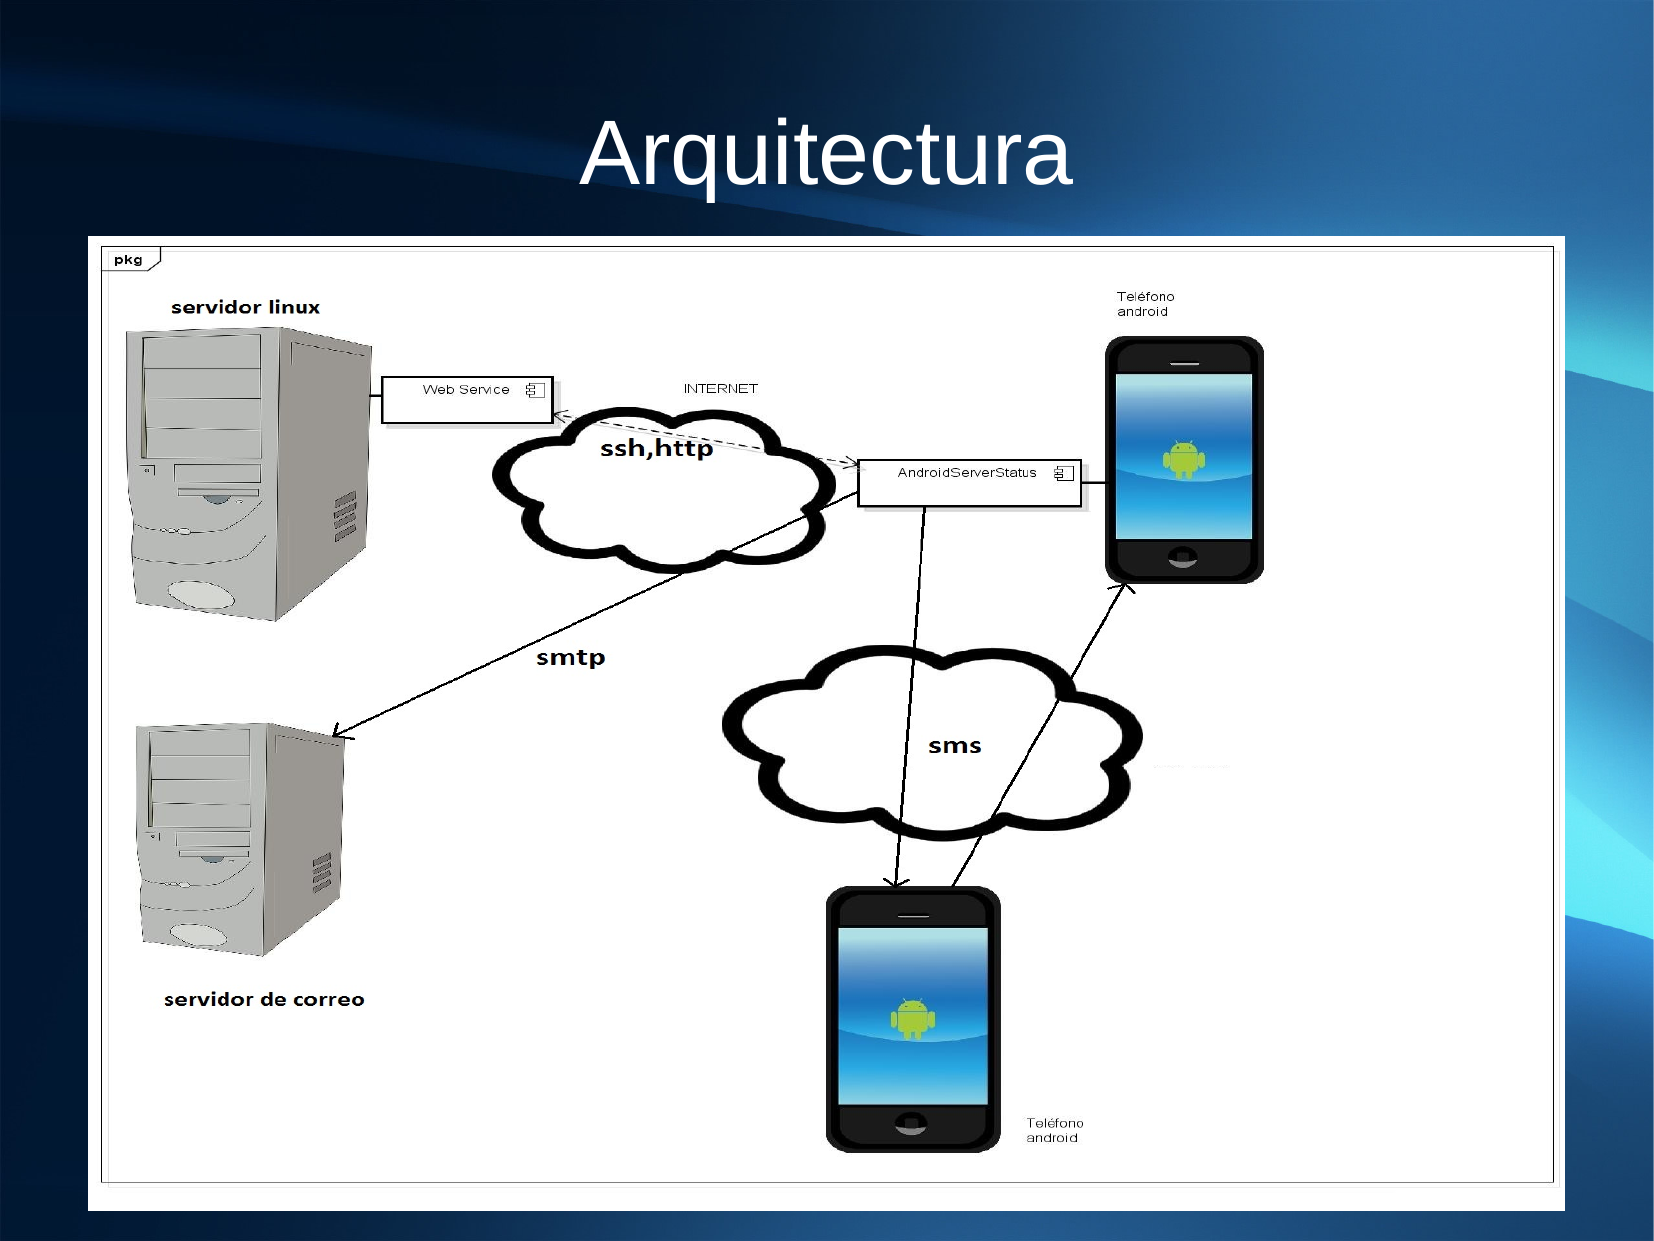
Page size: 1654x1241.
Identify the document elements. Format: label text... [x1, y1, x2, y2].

picture [0, 0, 1654, 1241]
title Arquitectura [82, 49, 1571, 257]
